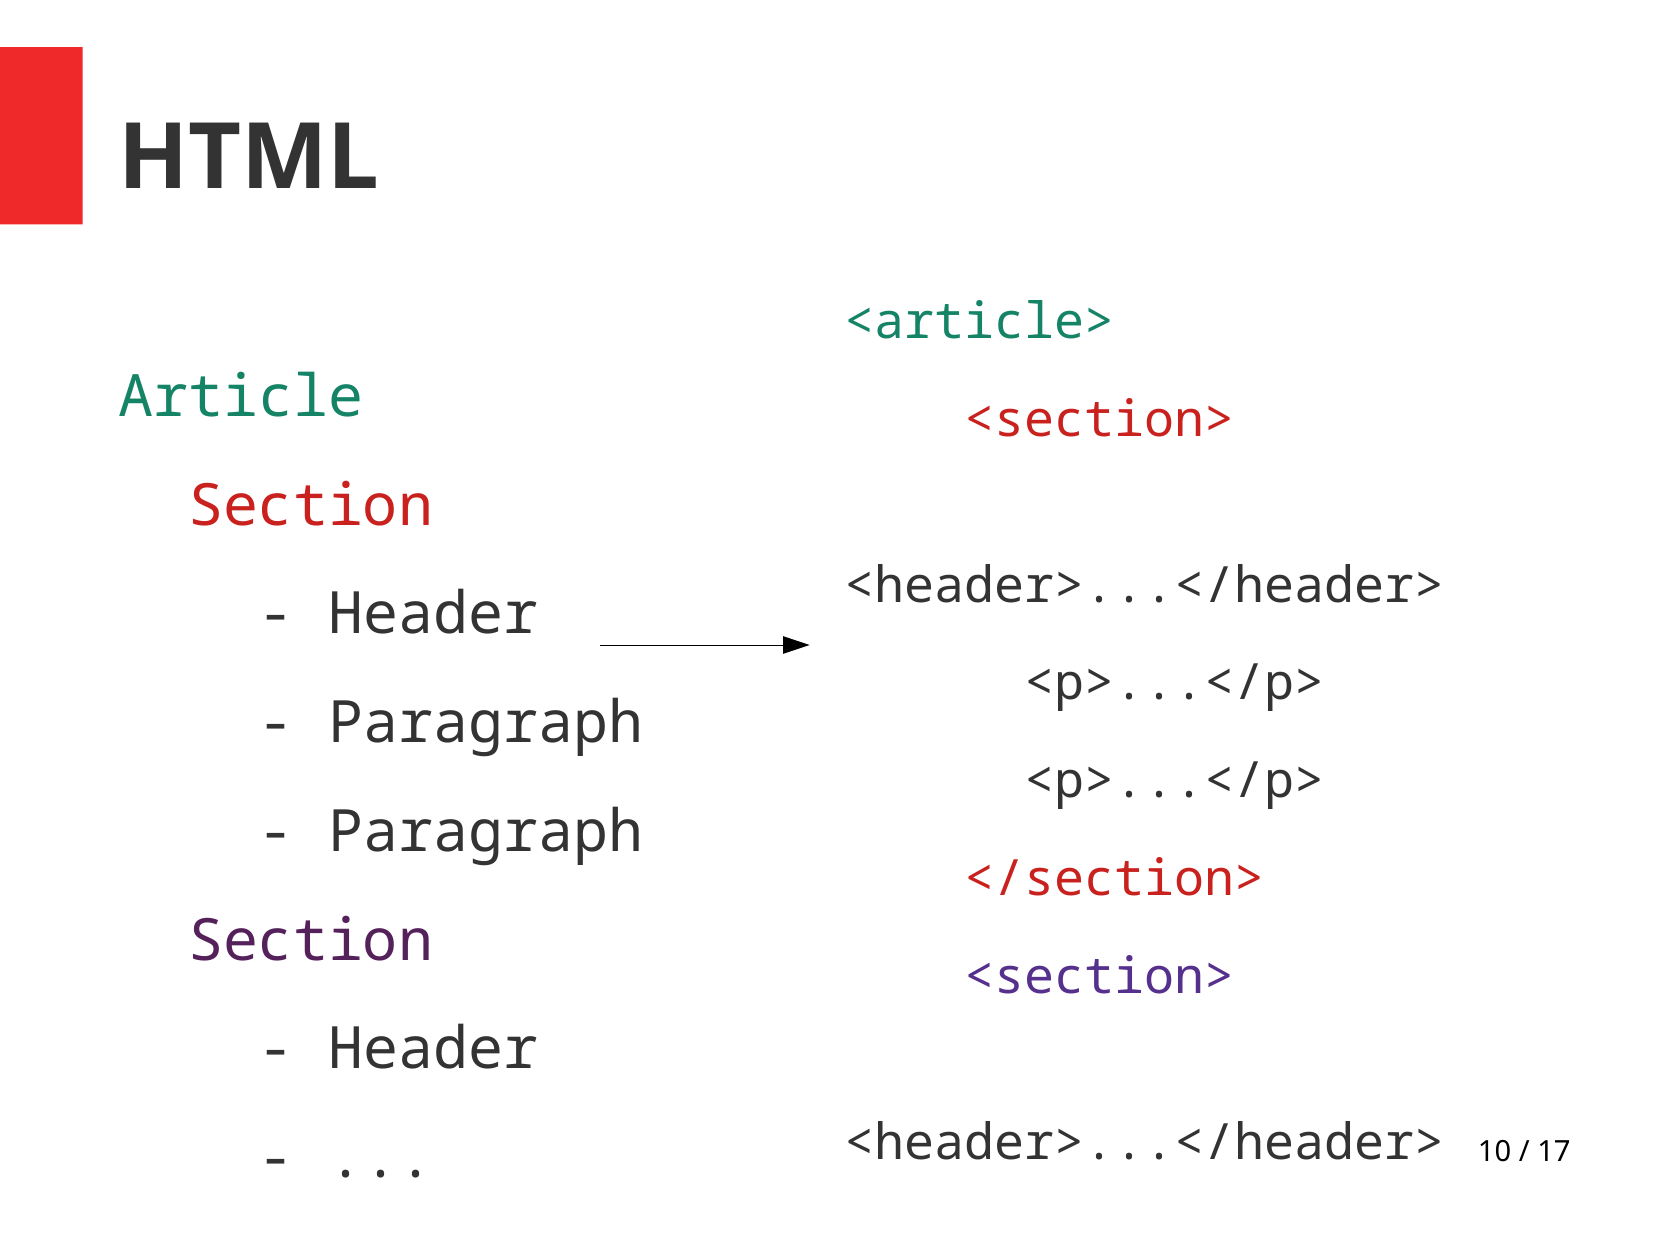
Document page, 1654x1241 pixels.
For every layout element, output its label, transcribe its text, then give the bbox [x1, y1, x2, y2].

title HTML [118, 49, 1571, 257]
list Article Section - Header - Paragraph - Paragraph Section - Header - ... [118, 354, 810, 1074]
list <article> <section> <header>...</header> <p>...</p> <p>...</p> </section> <section> <header>...</header> ... </section> </article> [844, 285, 1536, 1074]
